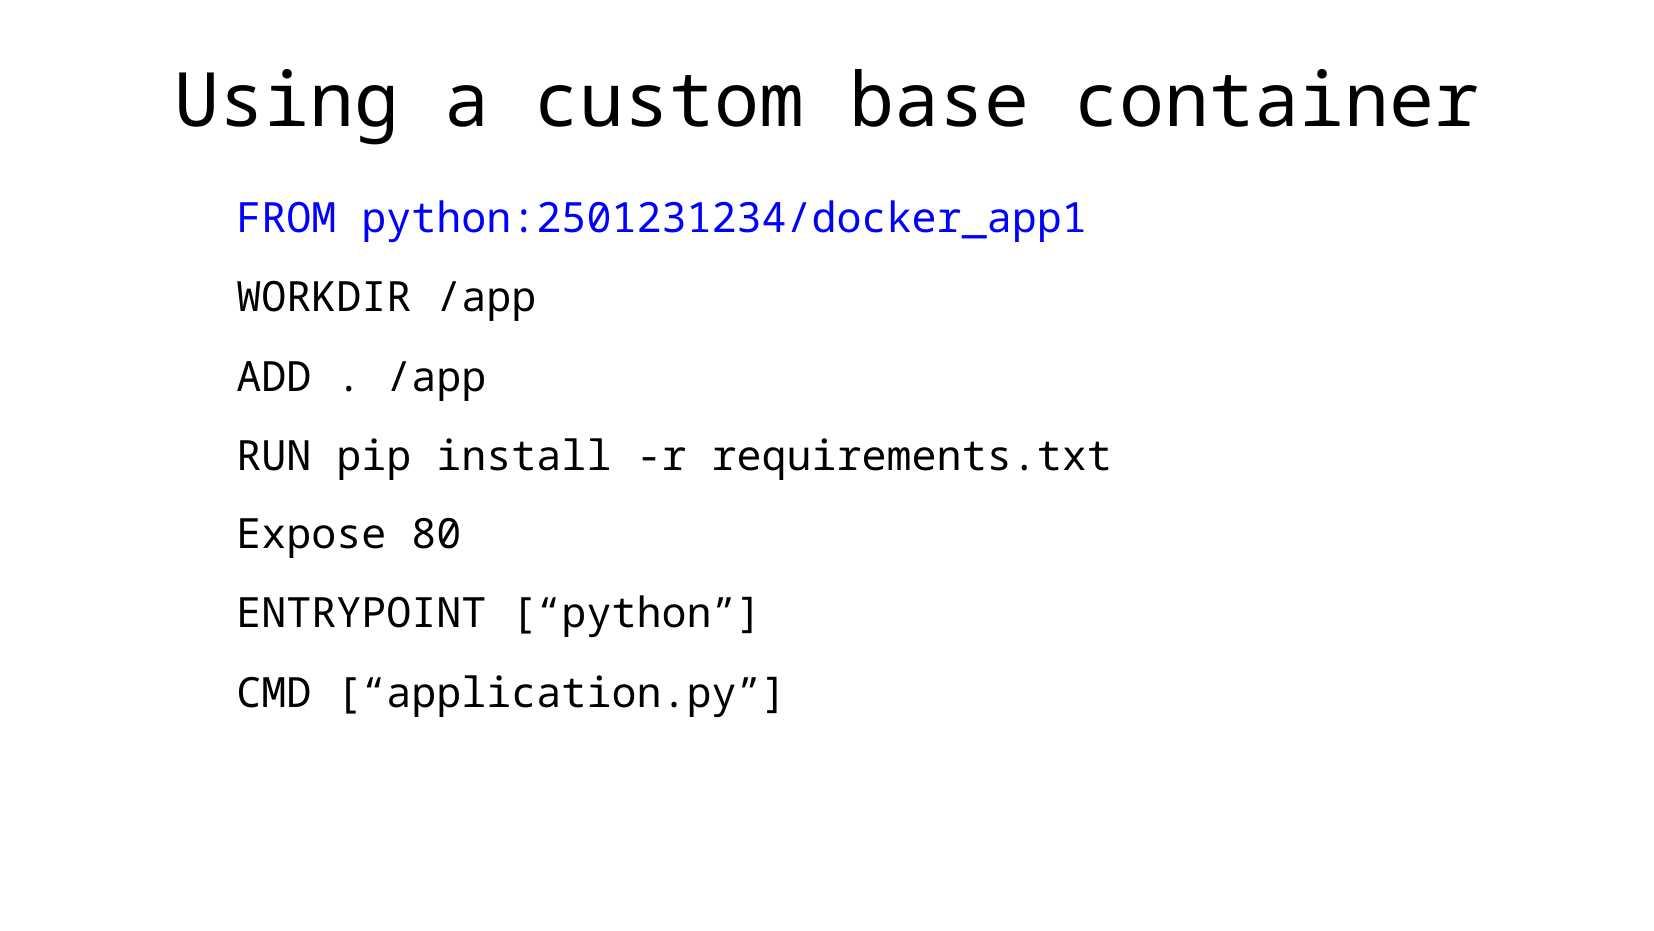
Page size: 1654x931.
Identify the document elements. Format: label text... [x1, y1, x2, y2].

title Using a custom base container [82, 19, 1571, 175]
list FROM python:2501231234/docker_app1 WORKDIR /app ADD . /app RUN pip install -r requirements.txt Expose 80 ENTRYPOINT [“python”] CMD [“application.py”] [165, 188, 1134, 886]
